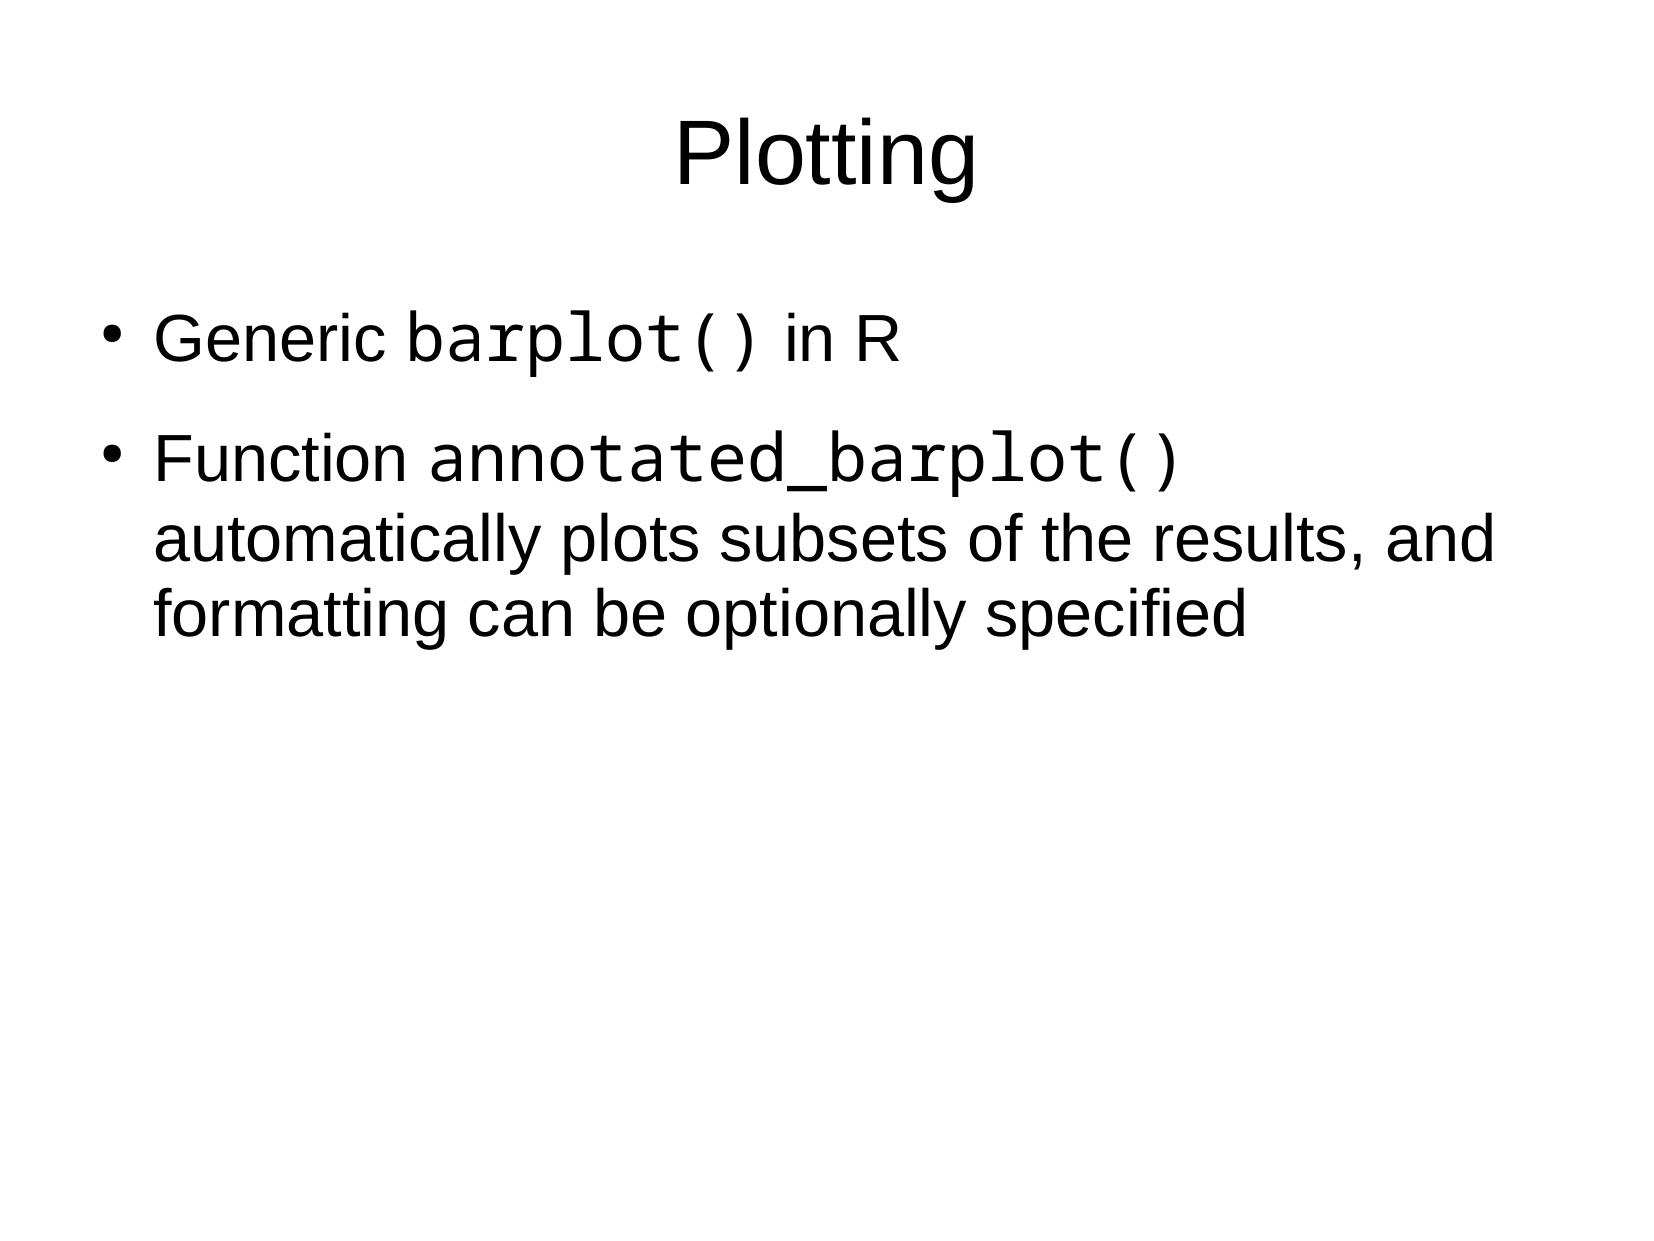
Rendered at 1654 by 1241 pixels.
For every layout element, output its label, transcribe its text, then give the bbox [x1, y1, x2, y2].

list Generic barplot() in R Function annotated_barplot() automatically plots subsets of the results, and formatting can be optionally specified [82, 290, 1571, 1010]
title Plotting [82, 49, 1571, 257]
